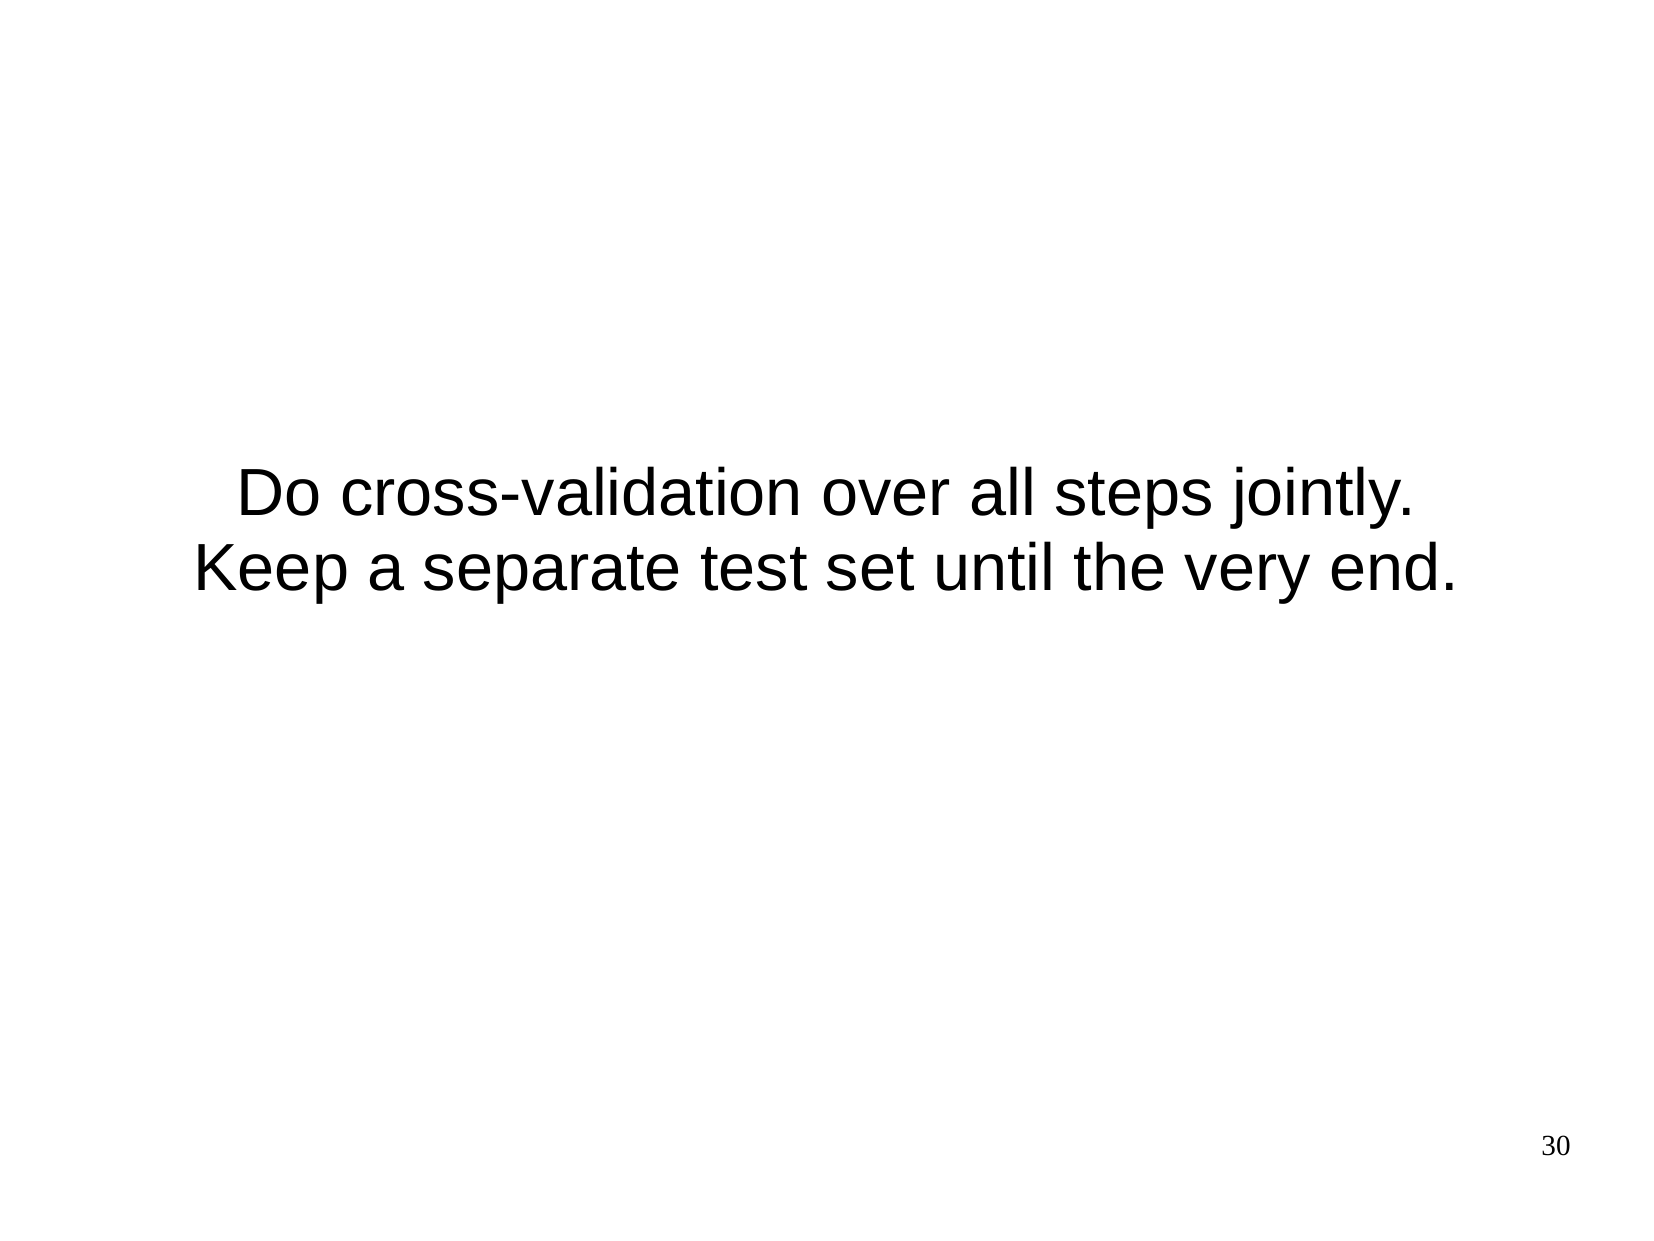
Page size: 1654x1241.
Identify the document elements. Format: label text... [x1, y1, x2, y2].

subtitle Do cross-validation over all steps jointly. Keep a separate test set until the very end. [82, 49, 1571, 1010]
